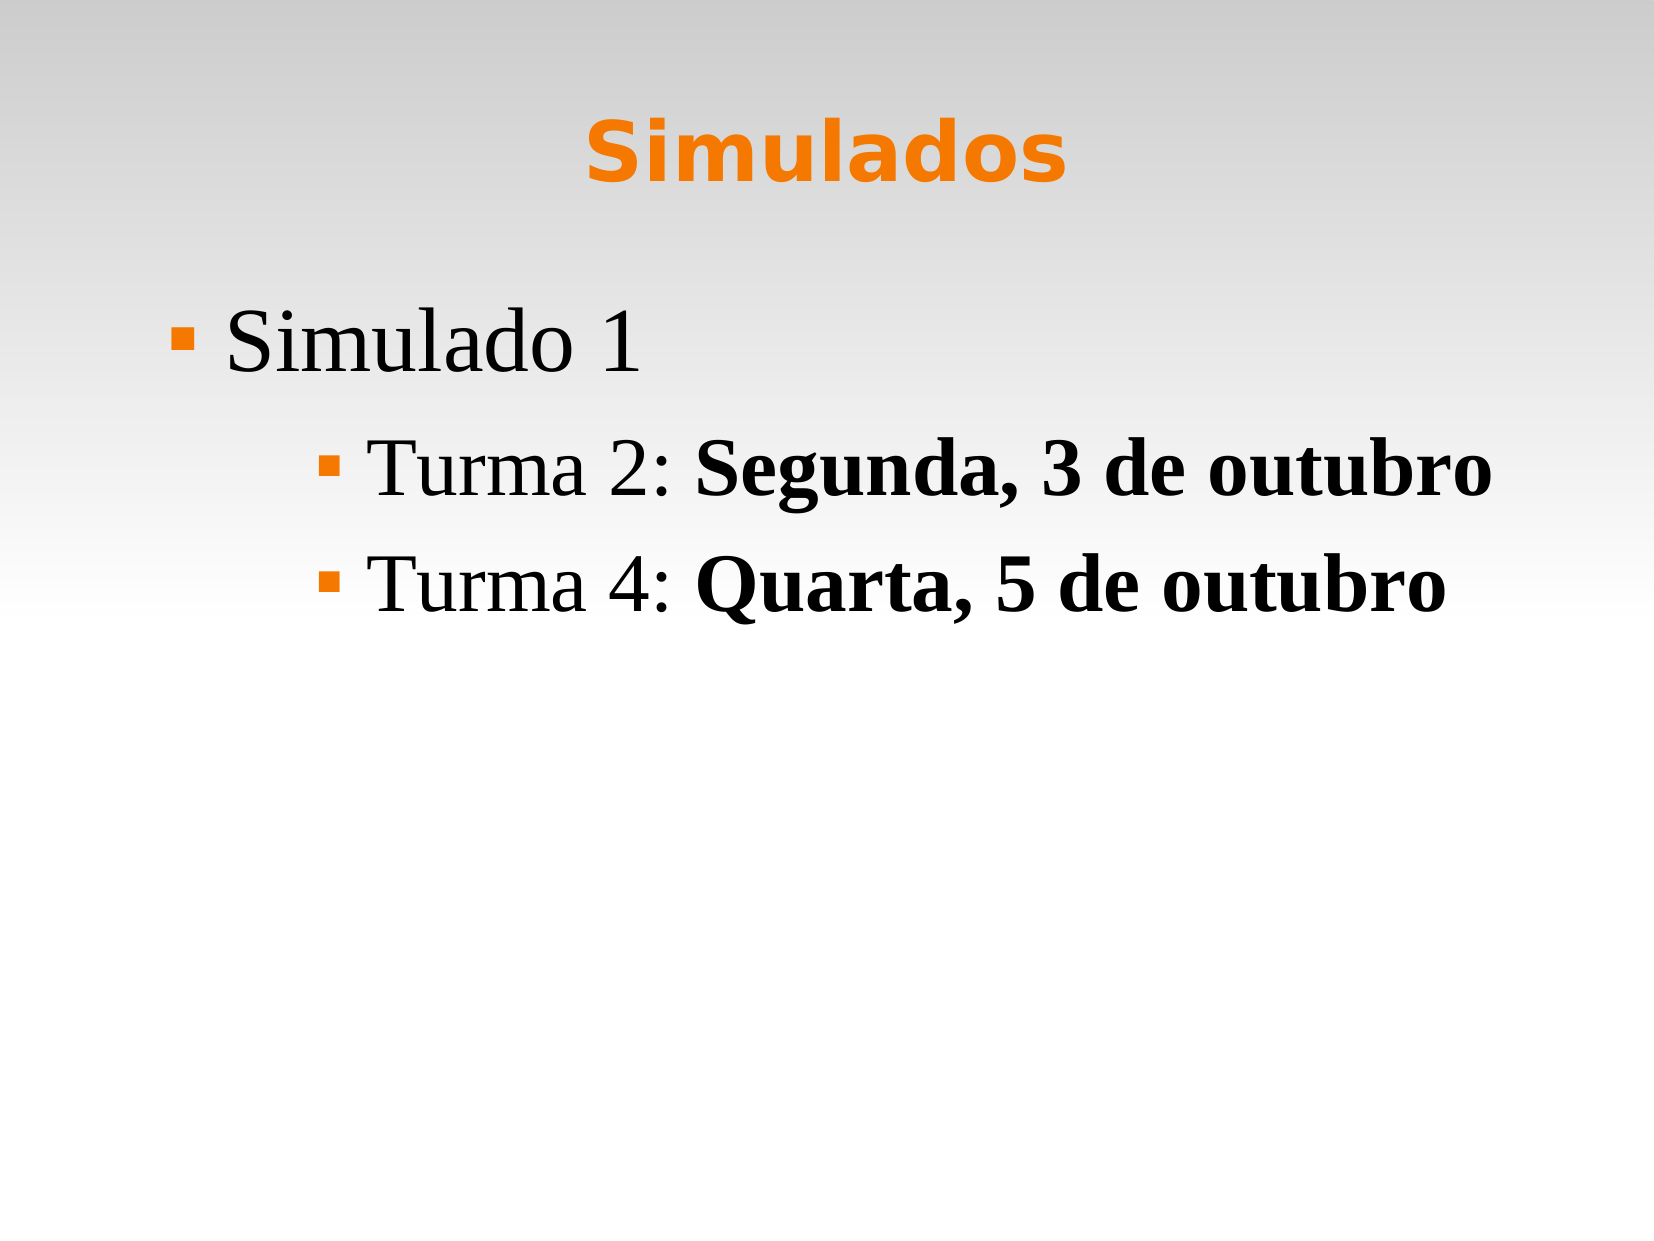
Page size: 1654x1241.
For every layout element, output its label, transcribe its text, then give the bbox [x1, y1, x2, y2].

list Simulado 1 Turma 2: Segunda, 3 de outubro Turma 4: Quarta, 5 de outubro [82, 290, 1571, 1109]
title Simulados [82, 49, 1571, 257]
